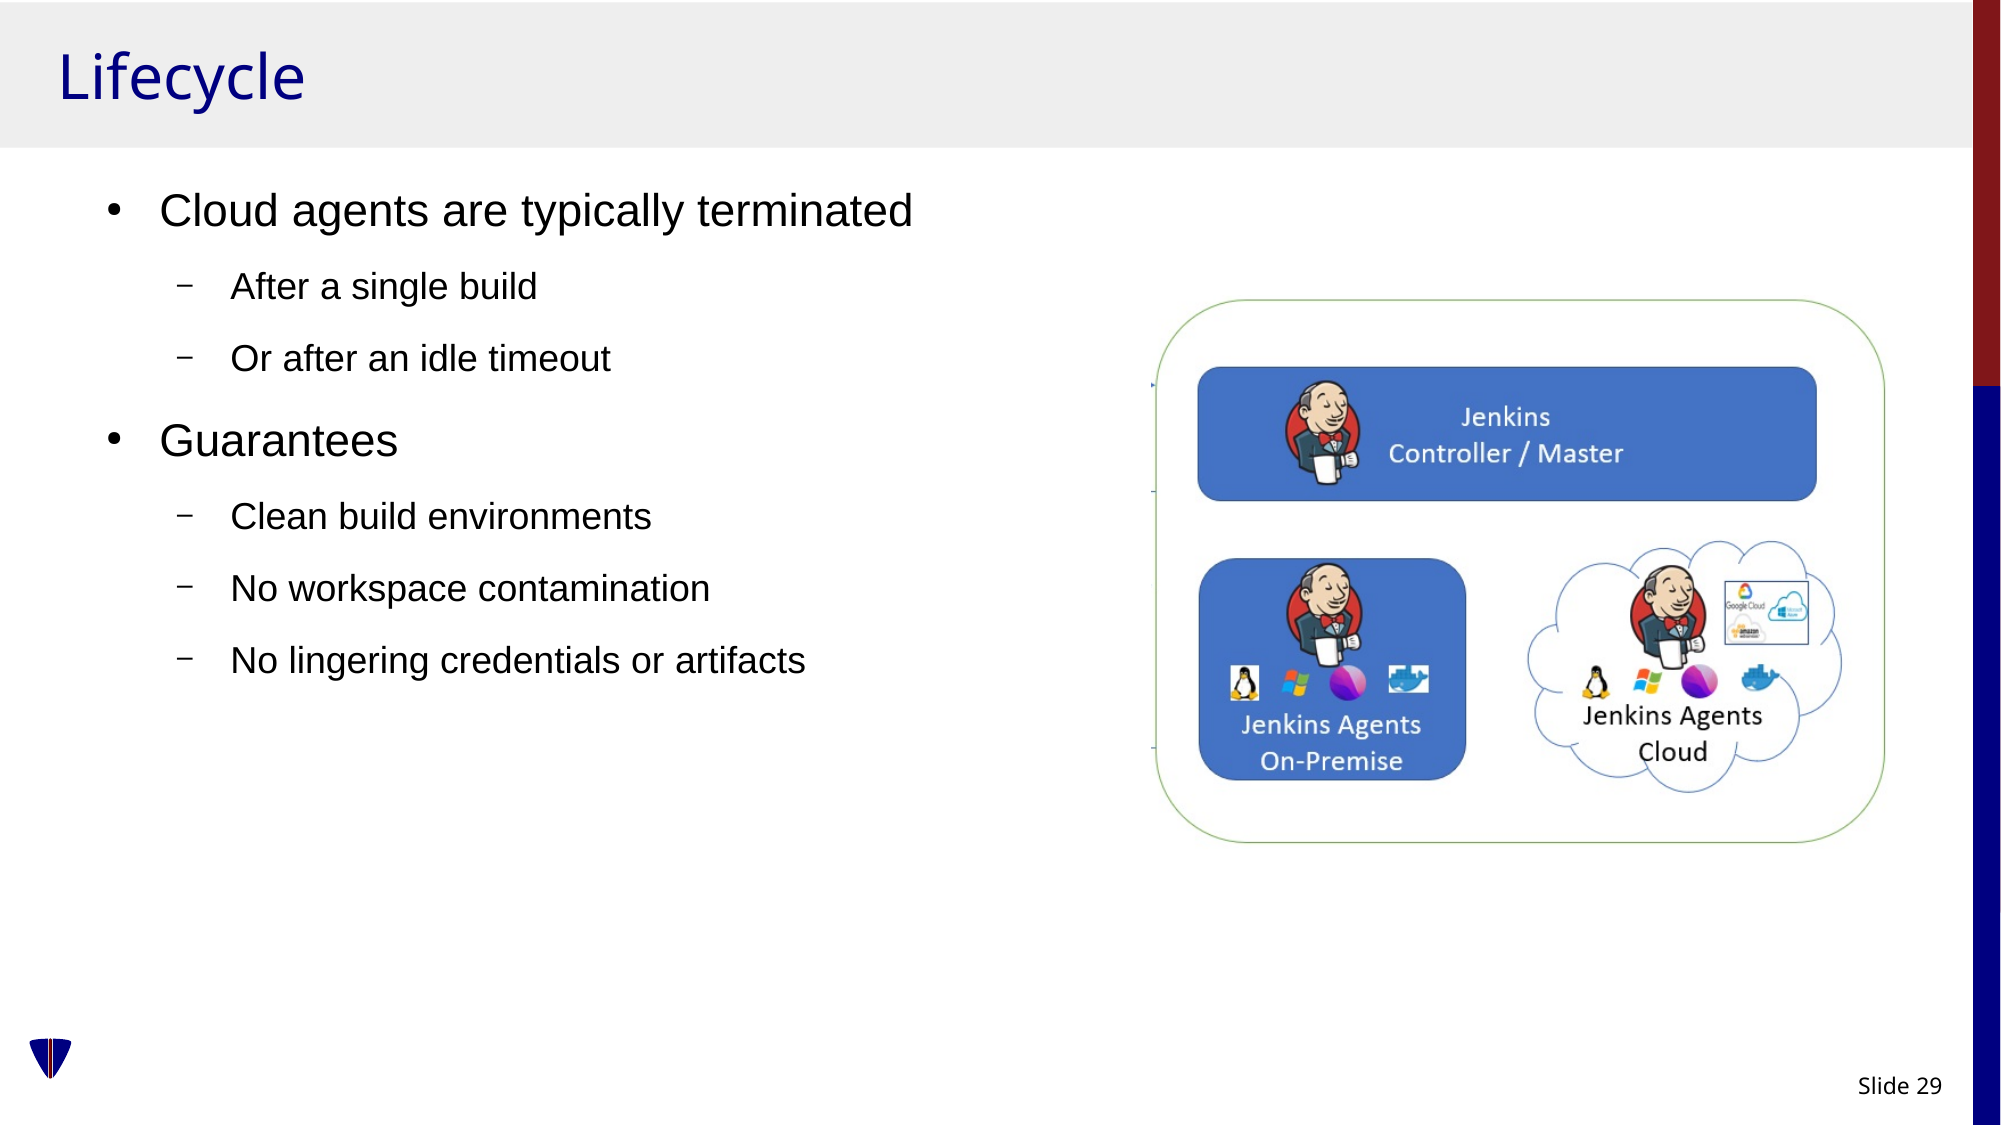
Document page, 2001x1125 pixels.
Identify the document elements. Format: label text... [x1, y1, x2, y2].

title Lifecycle [0, 2, 1973, 148]
list Cloud agents are typically terminated After a single build Or after an idle timeout Guarantees Clean build environments No workspace contamination No lingering credentials or artifacts [88, 177, 1123, 1034]
picture [1151, 295, 1892, 850]
